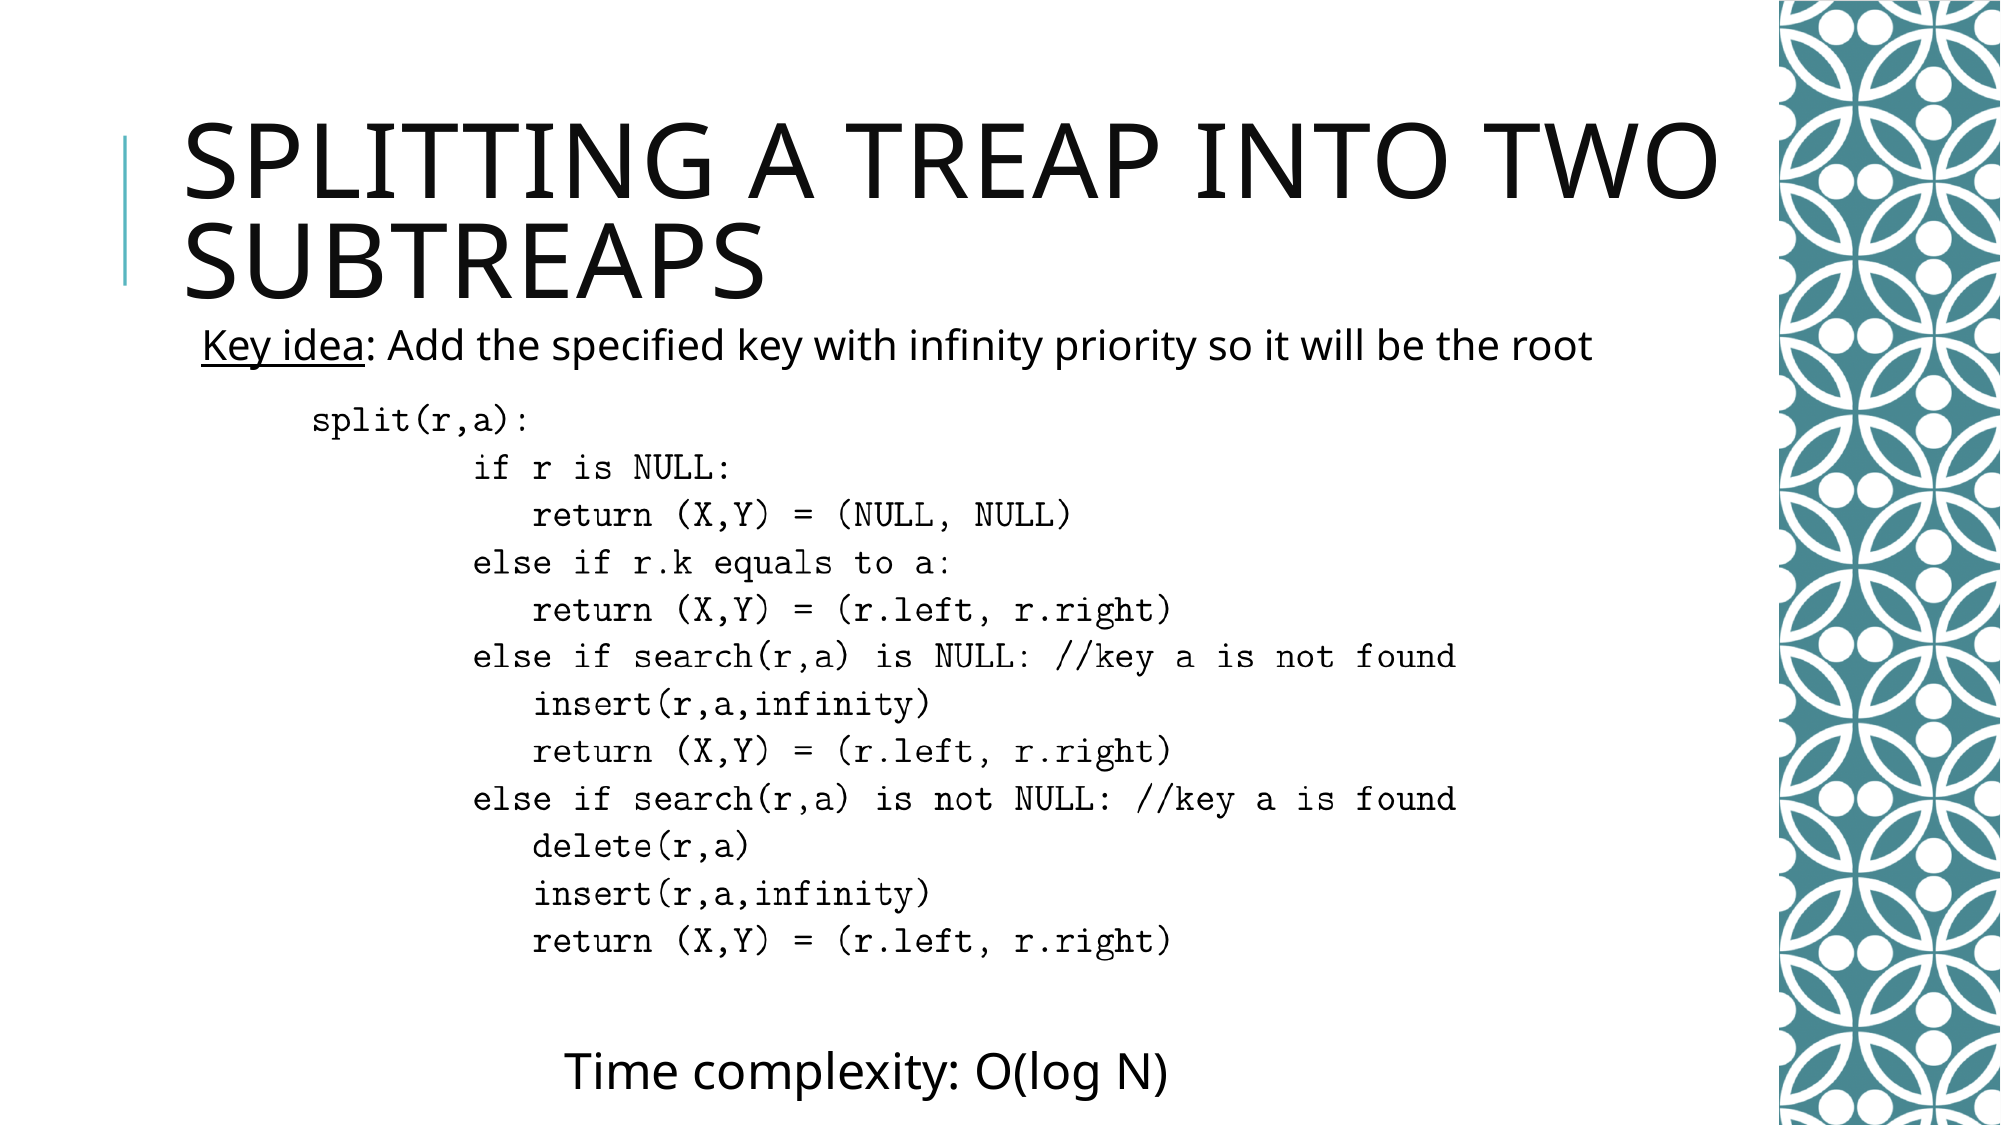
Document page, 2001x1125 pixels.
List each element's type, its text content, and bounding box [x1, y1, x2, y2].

text_box Time complexity: O(log N) [549, 1032, 1184, 1108]
title Splitting a treap into two subtreaps [168, 96, 1763, 342]
text_box Key idea: Add the specified key with infinity priority so it will be the root [186, 311, 1609, 377]
picture [301, 400, 1474, 973]
picture [1778, 0, 2001, 1125]
